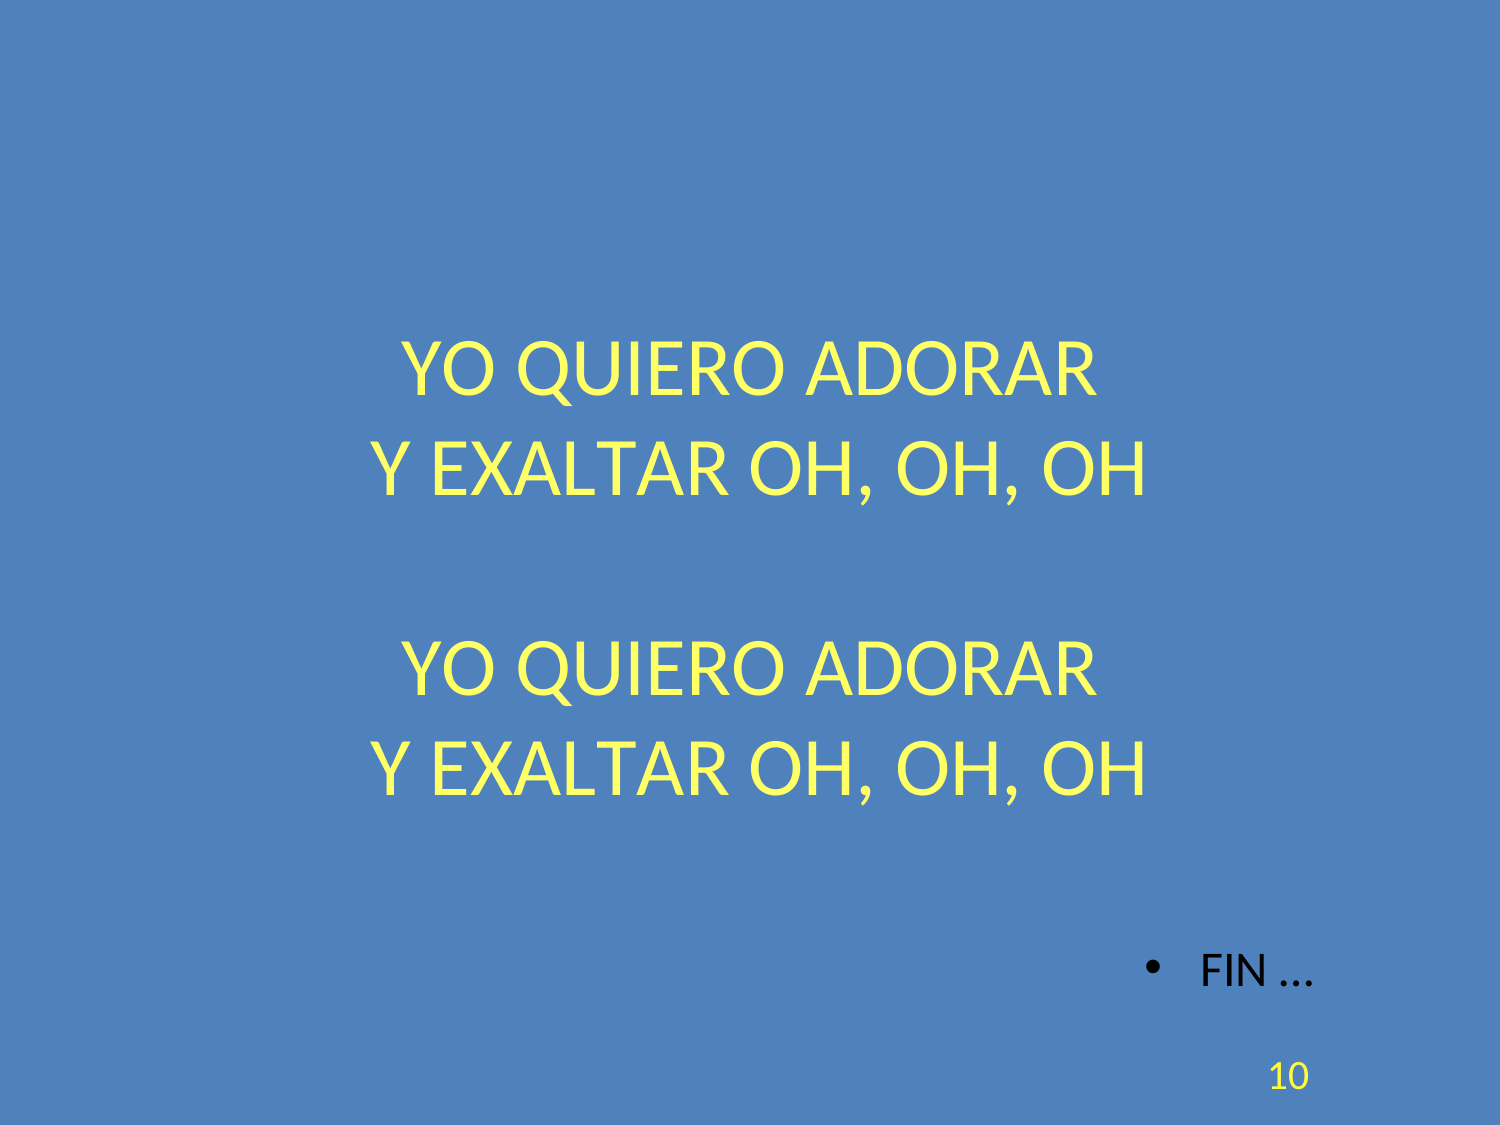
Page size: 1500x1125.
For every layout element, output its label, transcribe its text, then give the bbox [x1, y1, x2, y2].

text_box FIN … [616, 928, 1329, 1012]
text_box <número> [974, 1042, 1325, 1103]
title YO QUIERO ADORAR Y EXALTAR OH, OH, OH YO QUIERO ADORAR Y EXALTAR OH, OH, OH [75, 468, 1426, 657]
